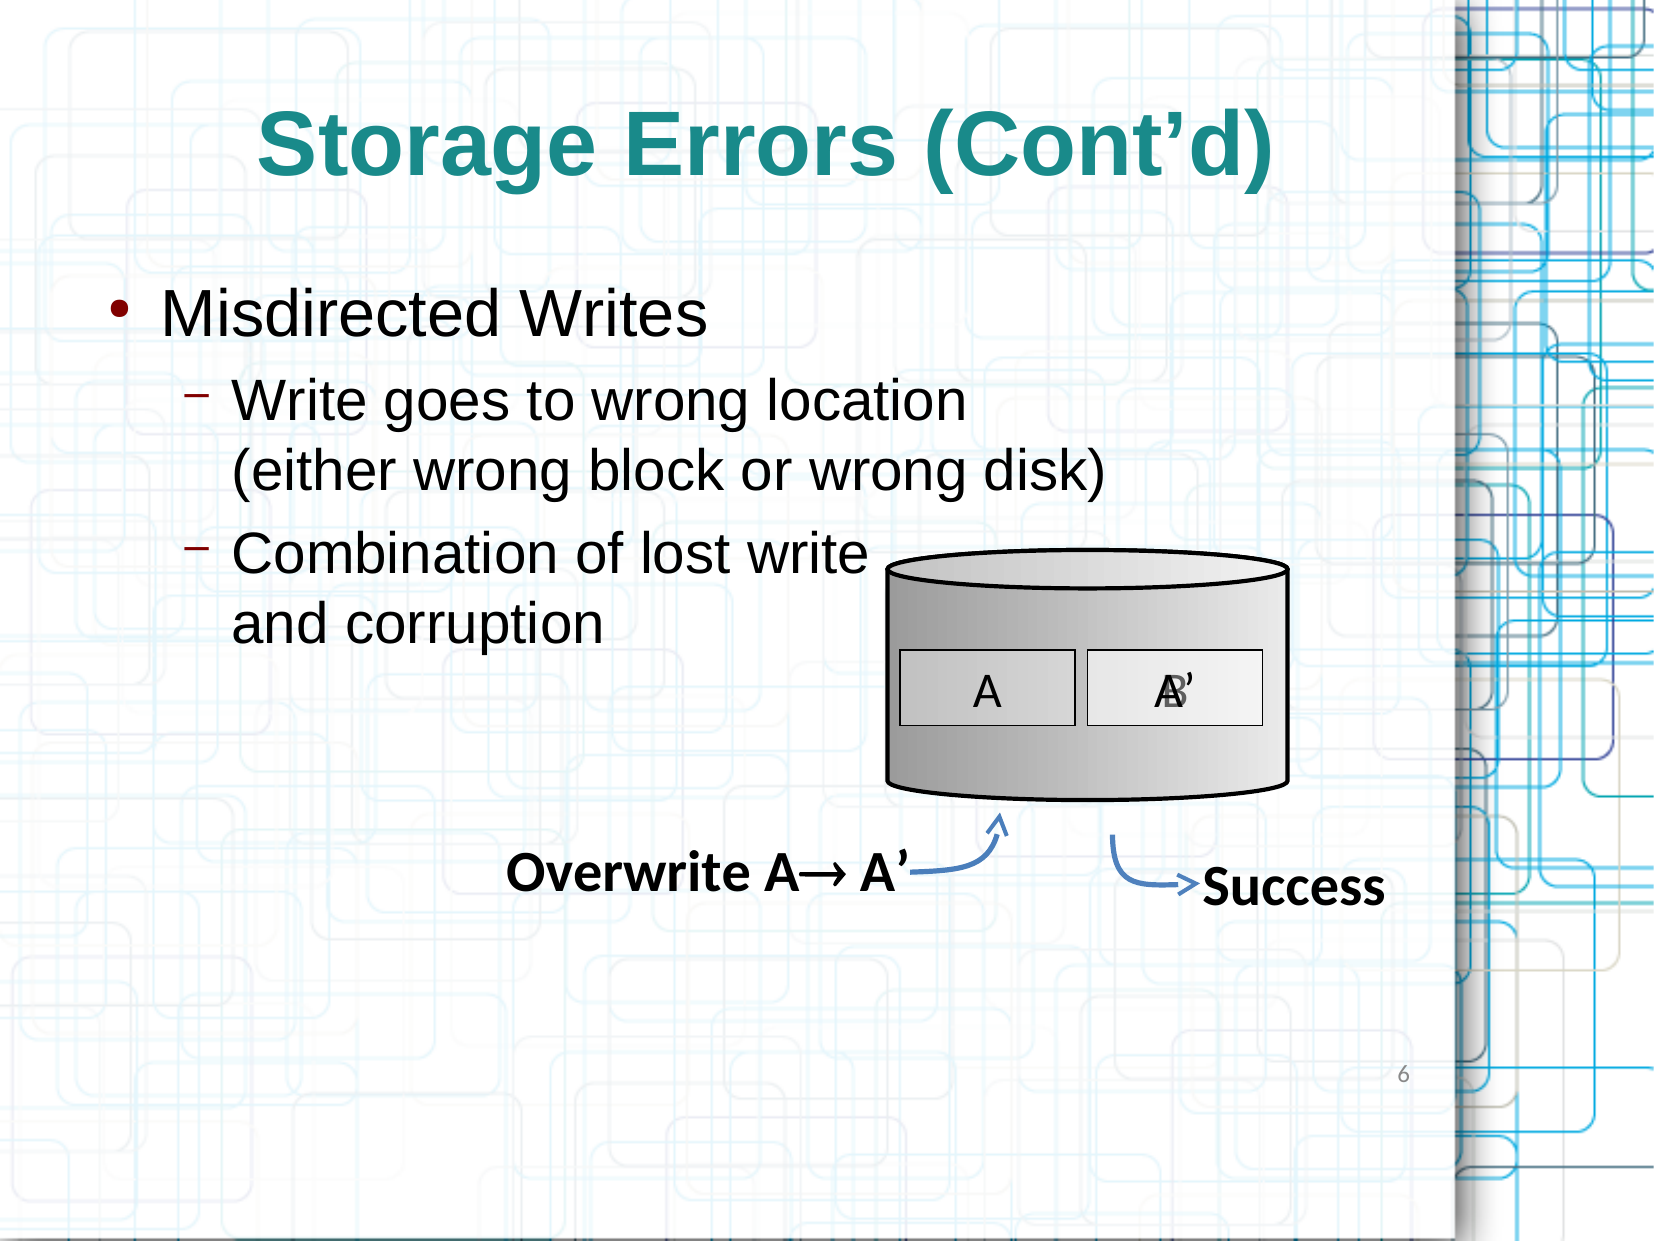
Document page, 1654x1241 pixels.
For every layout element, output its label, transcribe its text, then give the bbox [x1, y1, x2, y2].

list Misdirected Writes Write goes to wrong location (either wrong block or wrong disk) Combination of lost write and corruption [75, 262, 1426, 1006]
text_box A’ [1087, 649, 1263, 726]
text_box A [899, 649, 1075, 726]
text_box <number> [1074, 1042, 1426, 1103]
title Storage Errors (Cont’d) [75, 45, 1426, 233]
picture [0, 0, 1654, 1241]
text_box [887, 571, 1288, 801]
text_box Overwrite A A’ [449, 825, 925, 911]
text_box Success [1187, 839, 1438, 925]
